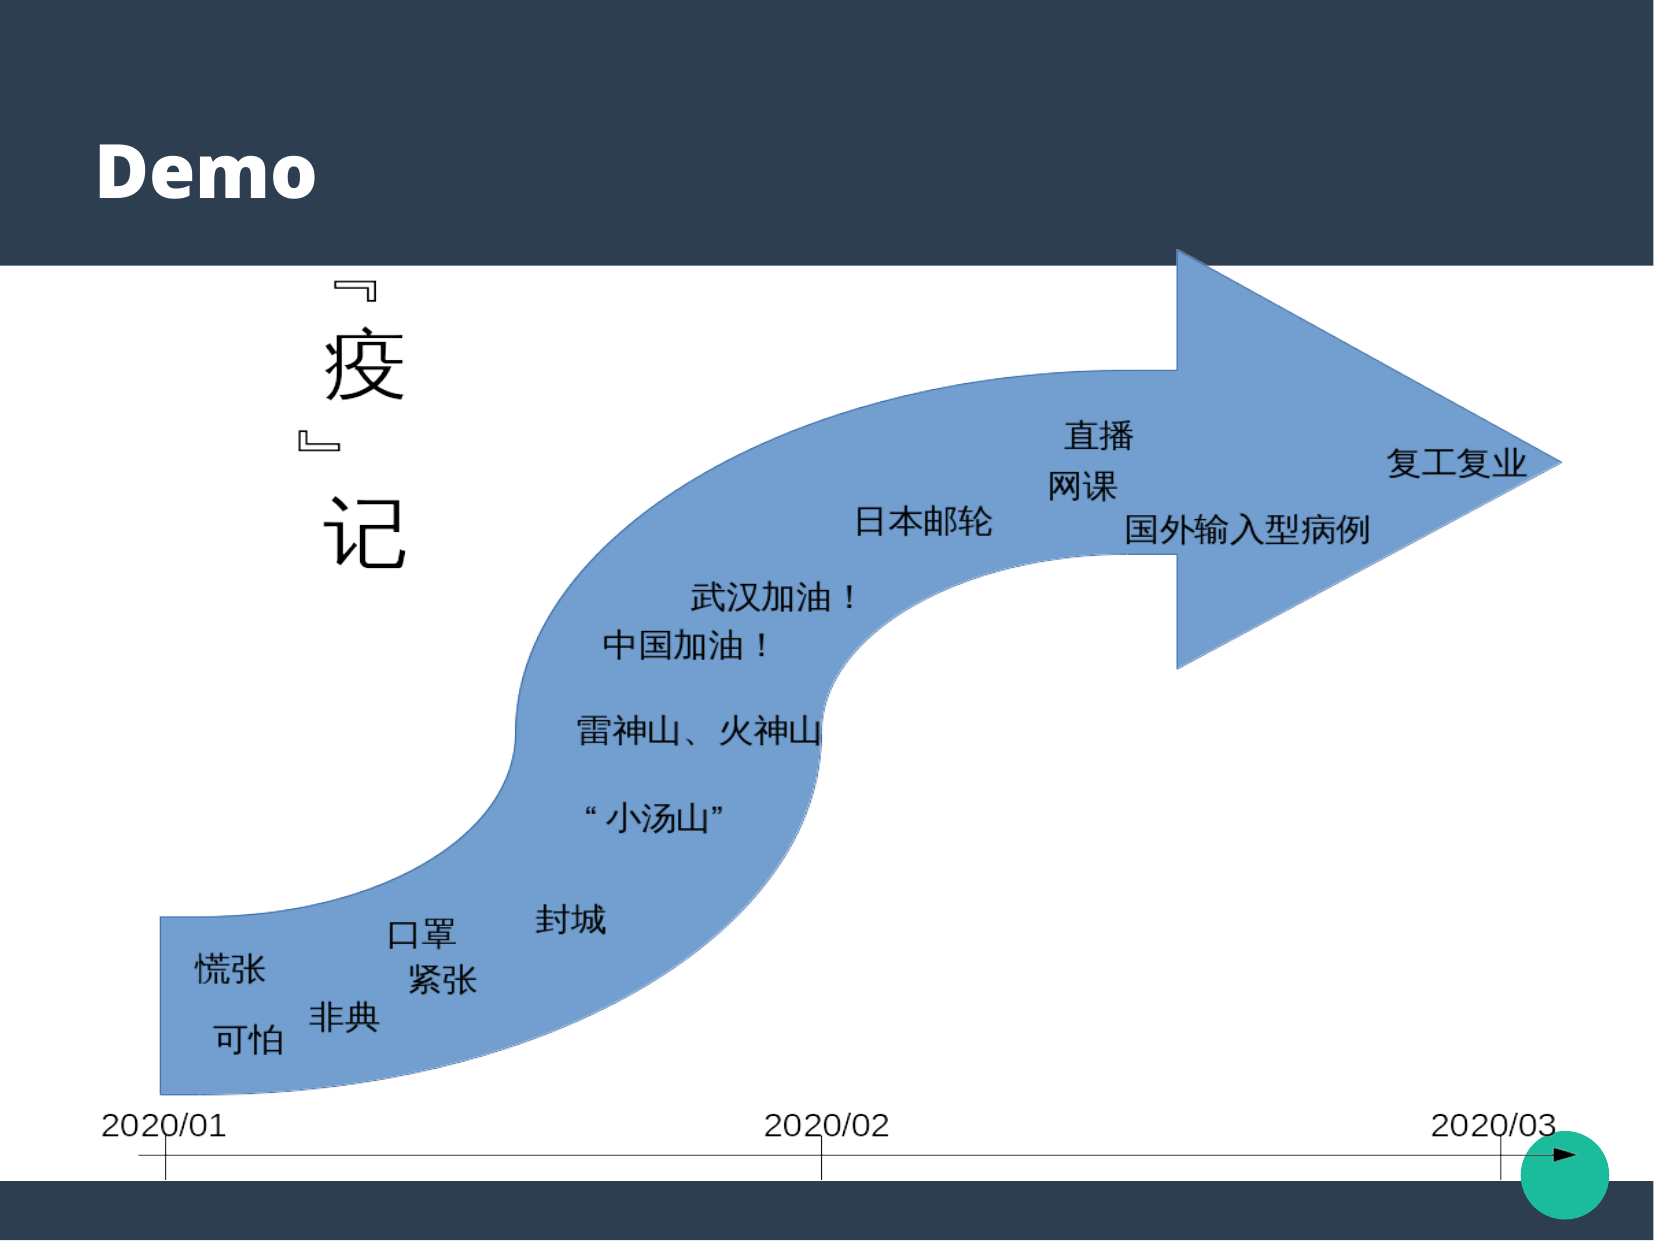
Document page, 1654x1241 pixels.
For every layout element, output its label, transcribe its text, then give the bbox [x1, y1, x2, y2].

title Demo [94, 51, 1501, 224]
picture [54, 224, 1595, 1180]
